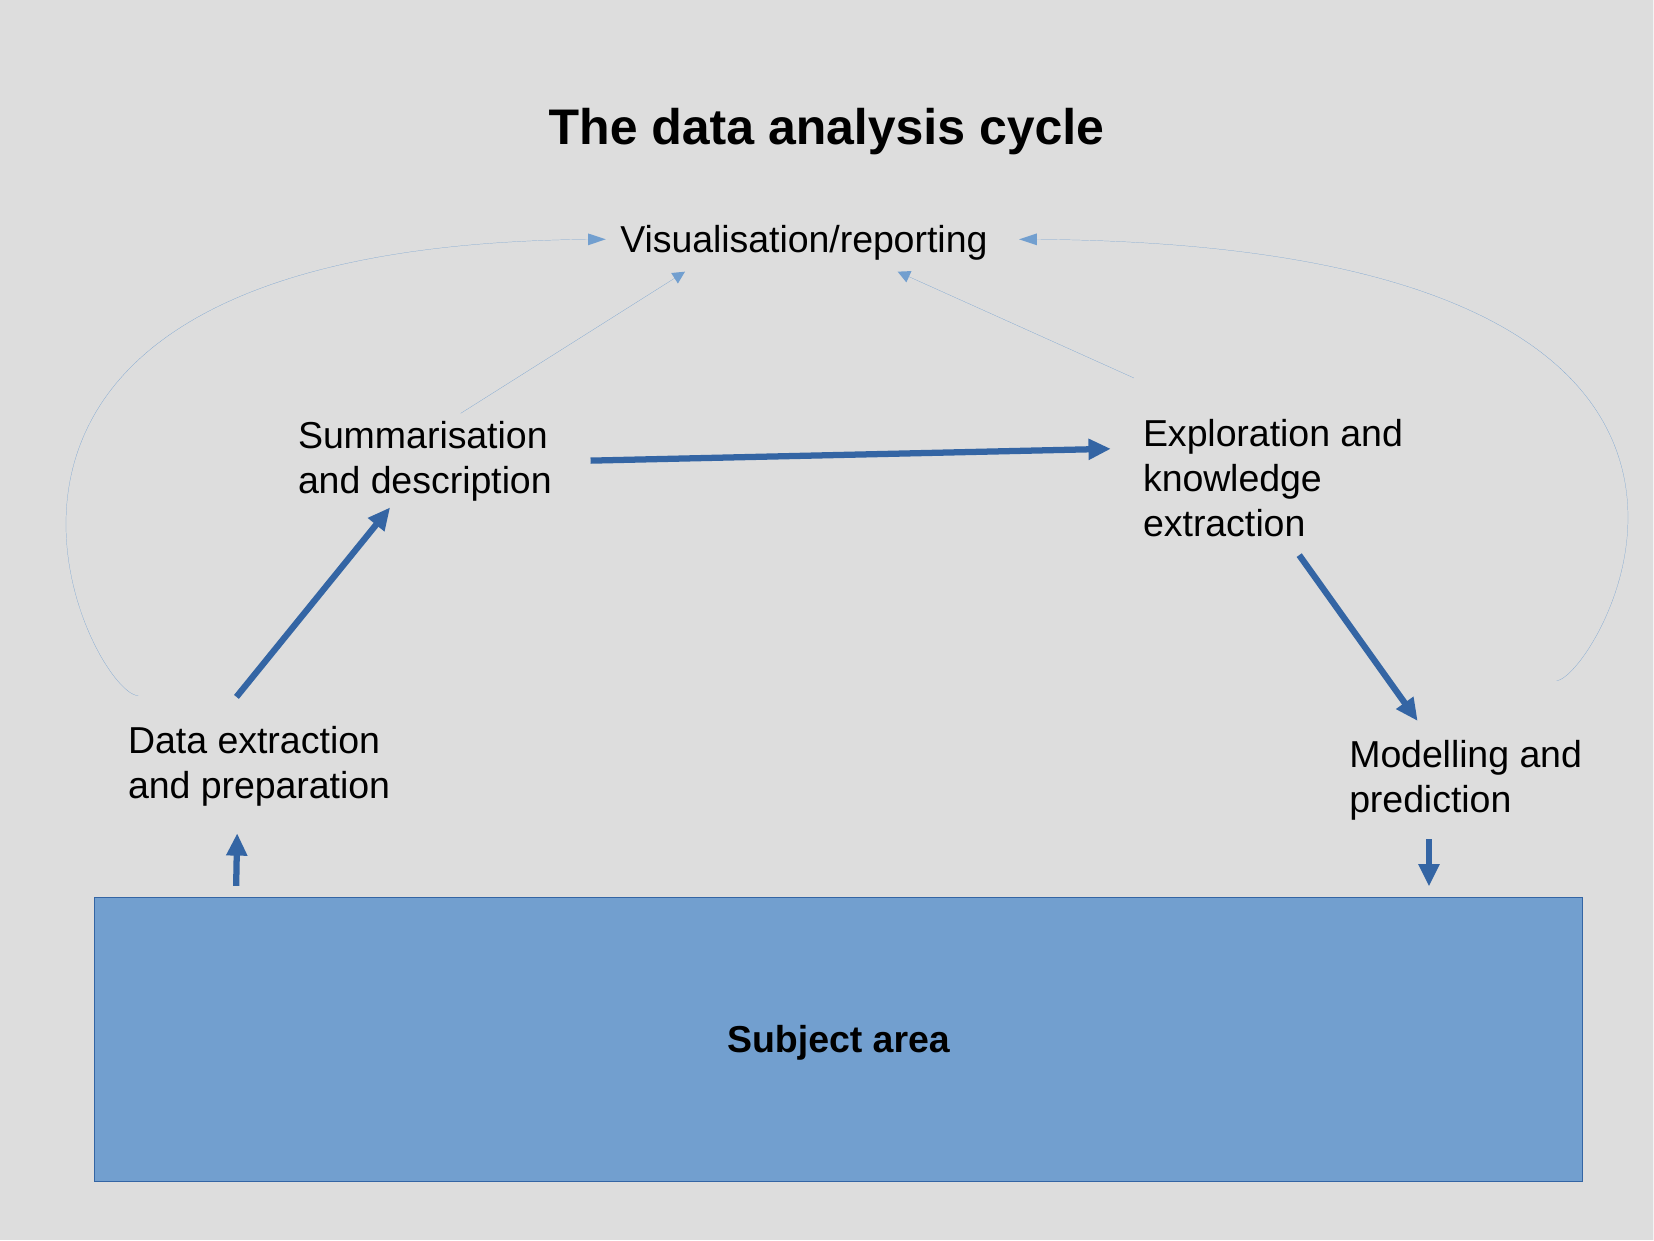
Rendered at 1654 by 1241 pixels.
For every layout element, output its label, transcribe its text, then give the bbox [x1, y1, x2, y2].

text_box Exploration and knowledge extraction [1128, 401, 1477, 461]
text_box Subject area [94, 897, 1583, 1182]
text_box The data analysis cycle [82, 240, 1571, 1146]
text_box Modelling and prediction [1334, 722, 1654, 780]
text_box Data extraction and preparation [113, 708, 414, 815]
text_box Visualisation/reporting [605, 207, 1020, 265]
text_box Summarisation and description [283, 403, 638, 461]
text_box The data analysis cycle [82, 94, 1571, 437]
